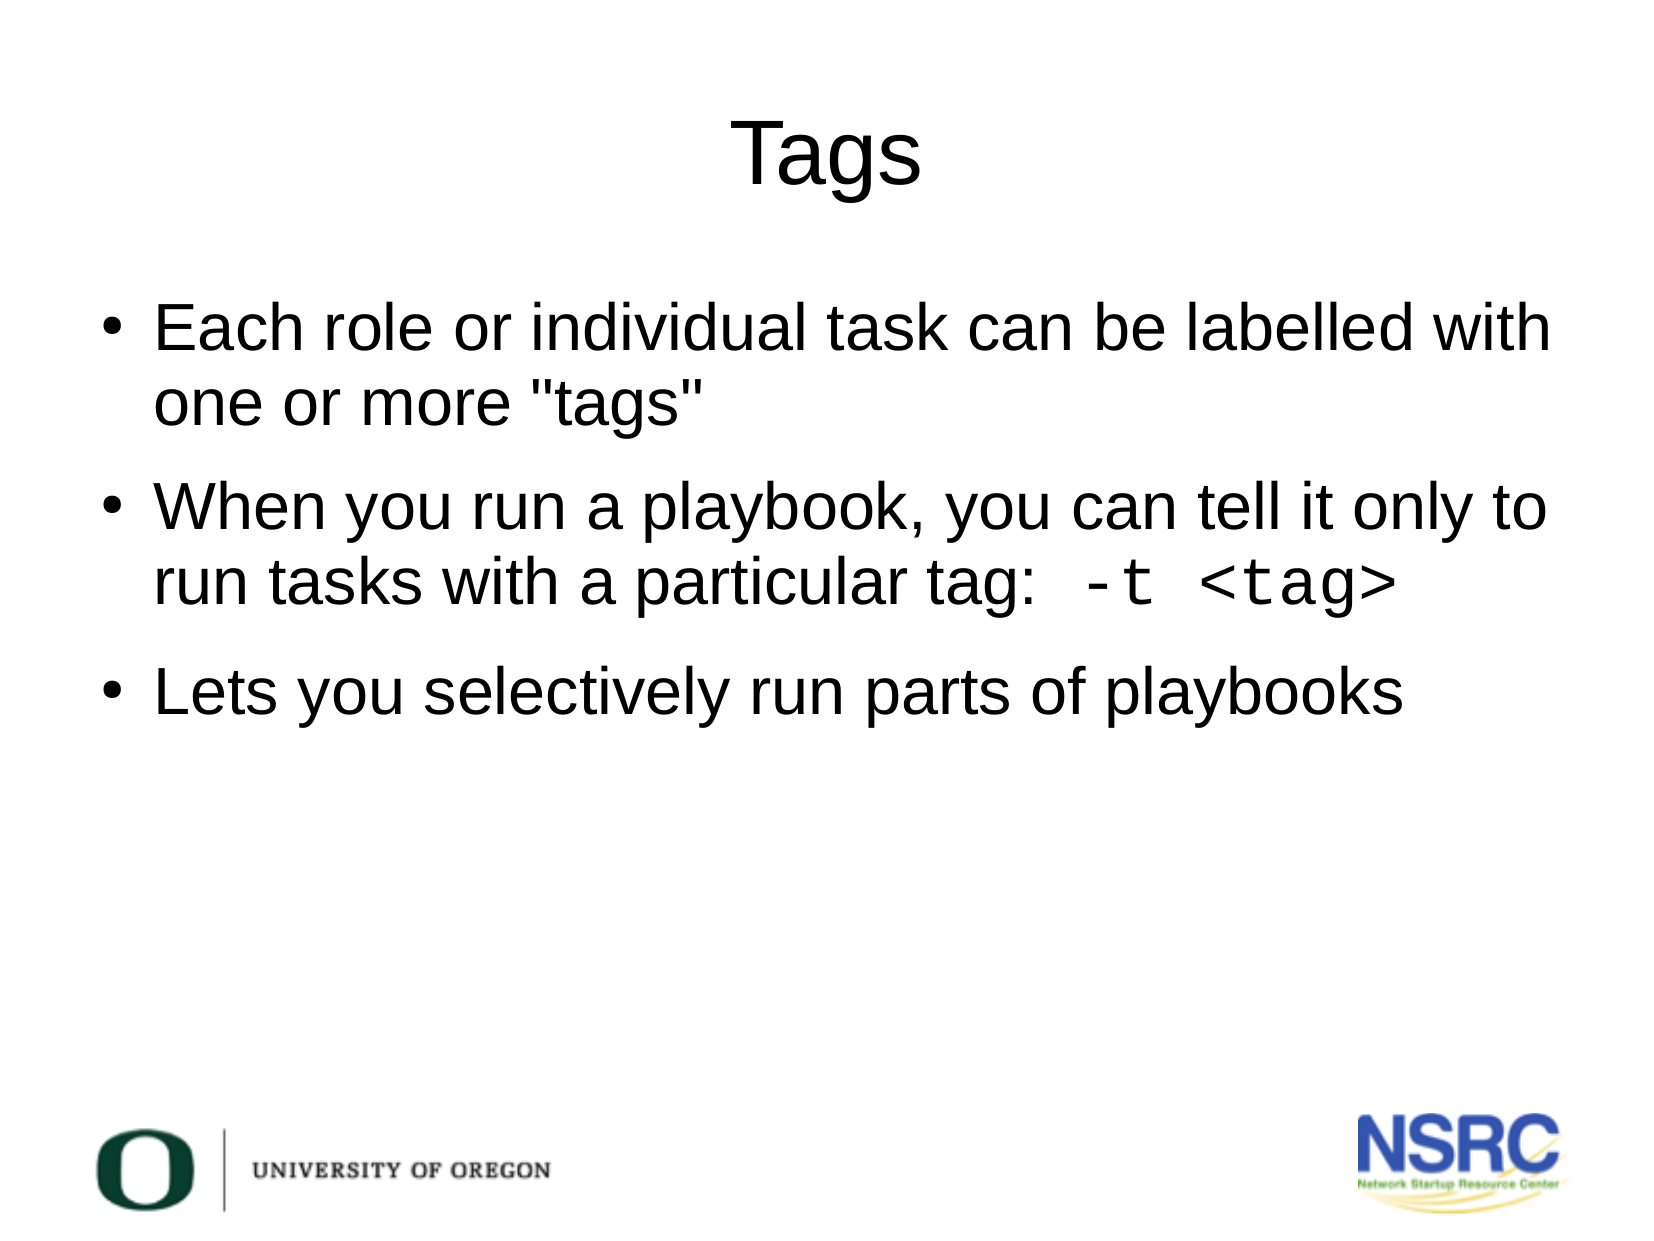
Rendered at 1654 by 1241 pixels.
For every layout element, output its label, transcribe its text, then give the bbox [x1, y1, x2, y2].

list Each role or individual task can be labelled with one or more "tags" When you run a playbook, you can tell it only to run tasks with a particular tag: -t <tag> Lets you selectively run parts of playbooks [82, 290, 1571, 1010]
picture [82, 1125, 566, 1216]
picture [1358, 1113, 1571, 1216]
title Tags [82, 49, 1571, 257]
